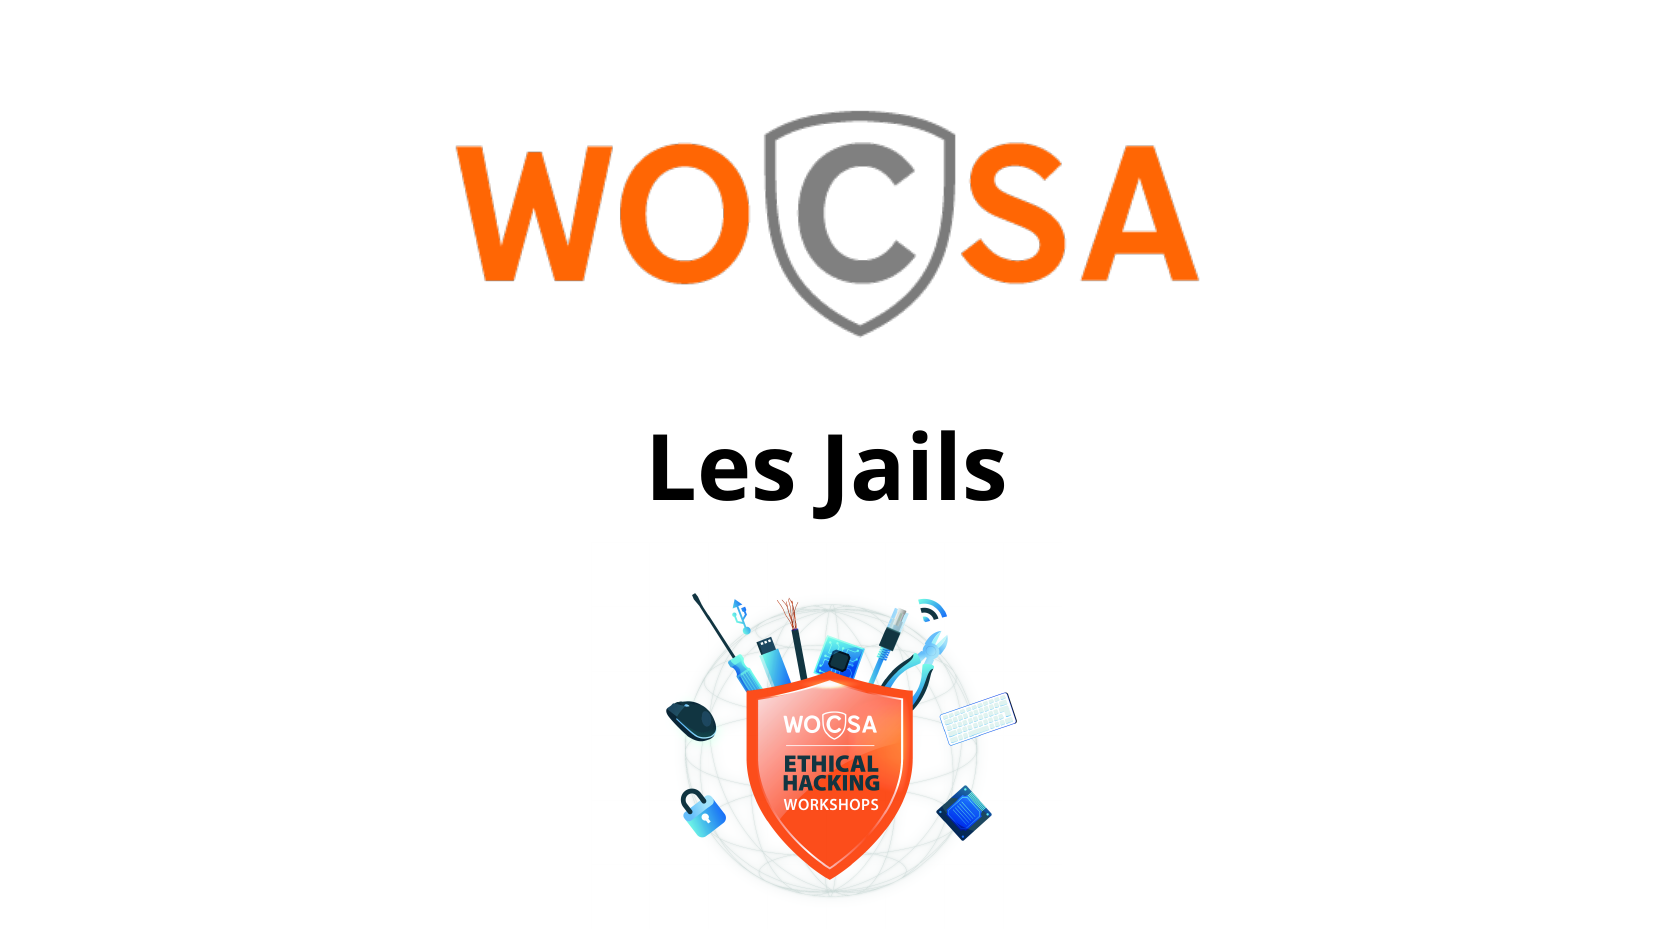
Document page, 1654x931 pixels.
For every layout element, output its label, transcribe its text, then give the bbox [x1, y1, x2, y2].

picture [591, 542, 1062, 929]
picture [436, 91, 1218, 355]
title Les Jails [82, 387, 1571, 543]
